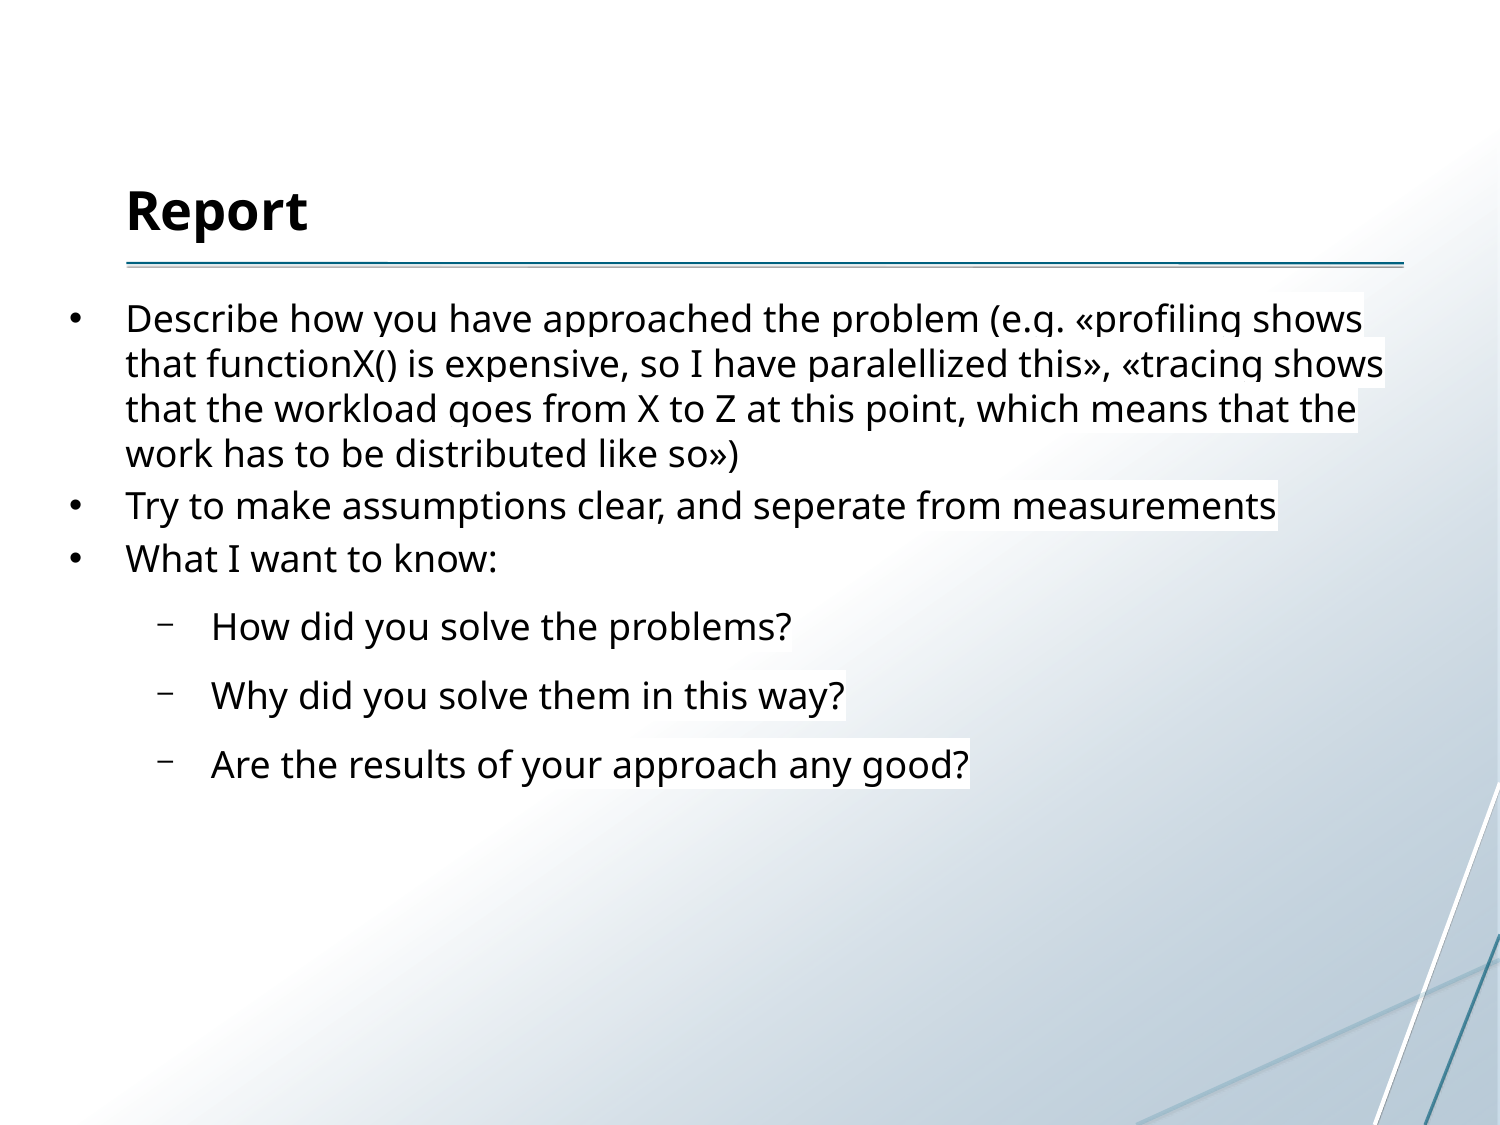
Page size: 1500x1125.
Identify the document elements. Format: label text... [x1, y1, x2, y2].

list Describe how you have approached the problem (e.g. «profiling shows that functionX() is expensive, so I have paralellized this», «tracing shows that the workload goes from X to Z at this point, which means that the work has to be distributed like so») Try to make assumptions clear, and seperate from measurements What I want to know: How did you solve the problems? Why did you solve them in this way? Are the results of your approach any good? [54, 287, 1404, 1005]
title Report [109, 49, 1403, 249]
